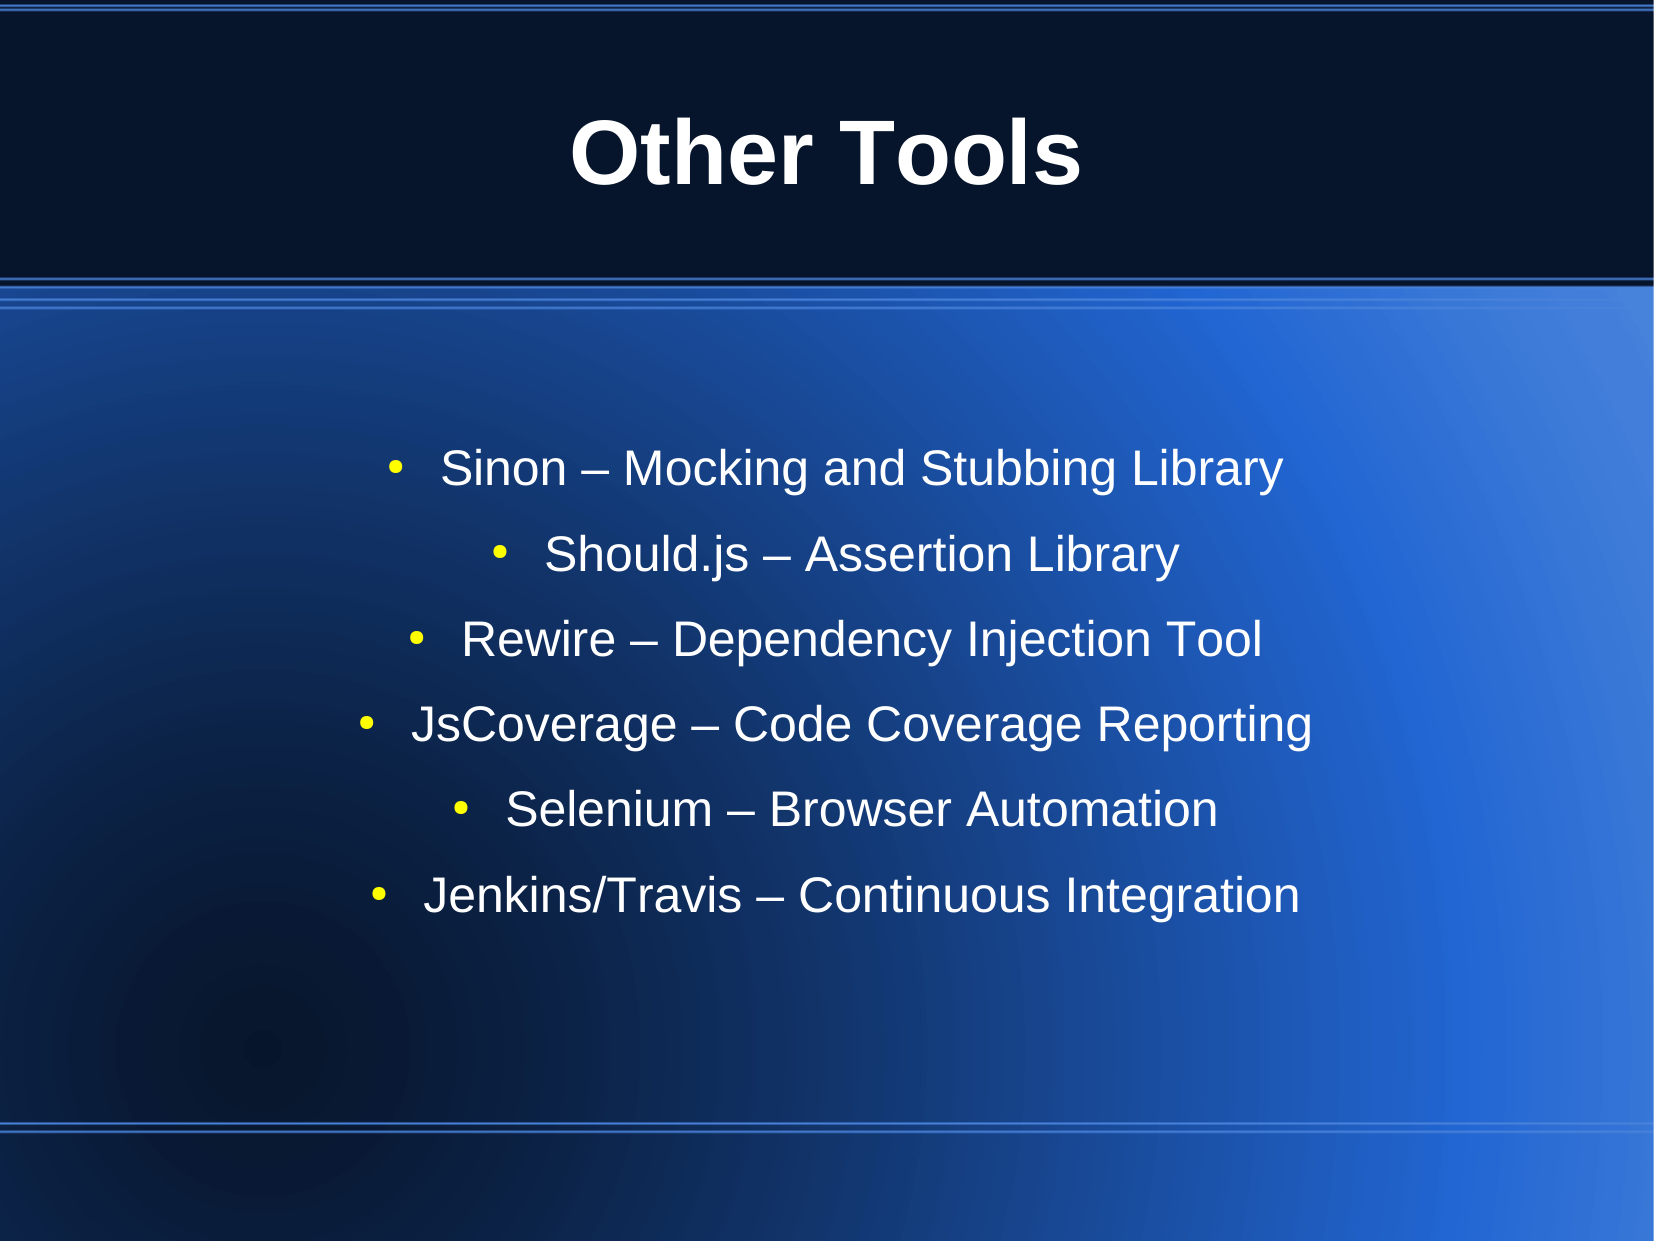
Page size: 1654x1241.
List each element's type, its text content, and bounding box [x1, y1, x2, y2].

title Other Tools [82, 49, 1571, 257]
picture [0, 0, 1654, 1241]
list Sinon – Mocking and Stubbing Library Should.js – Assertion Library Rewire – Dependency Injection Tool JsCoverage – Code Coverage Reporting Selenium – Browser Automation Jenkins/Travis – Continuous Integration [82, 355, 1571, 1174]
